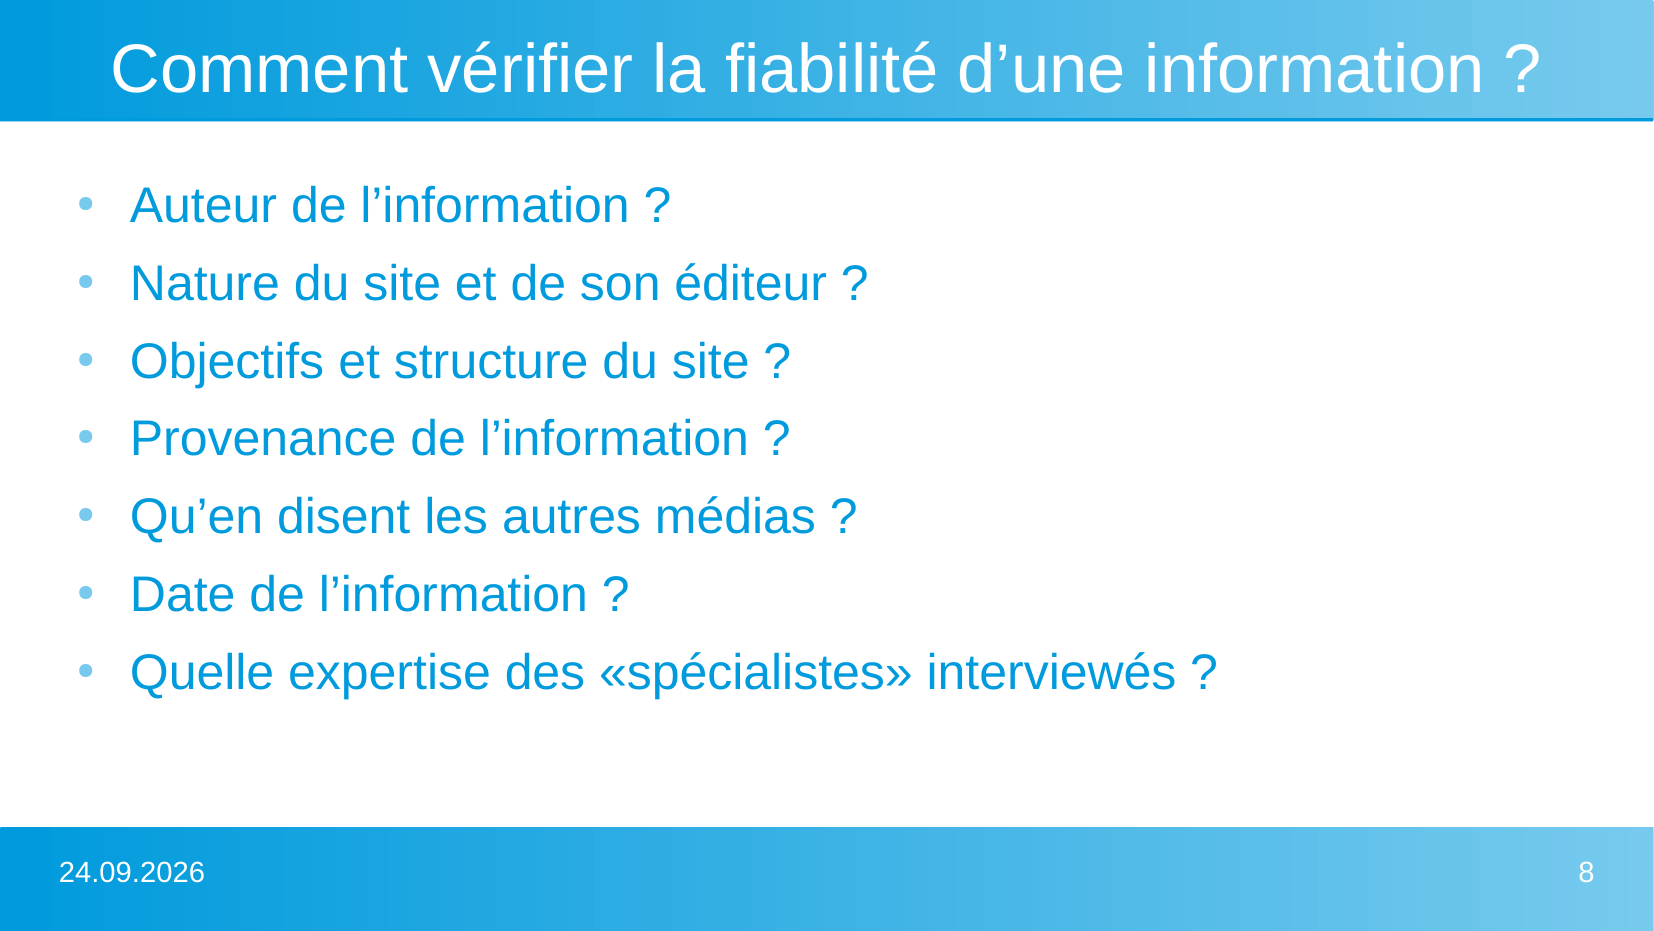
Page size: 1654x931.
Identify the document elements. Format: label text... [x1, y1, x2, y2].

list Auteur de l’information ? Nature du site et de son éditeur ? Objectifs et structure du site ? Provenance de l’information ? Qu’en disent les autres médias ? Date de l’information ? Quelle expertise des «spécialistes» interviewés ? [59, 177, 1595, 768]
title Comment vérifier la fiabilité d’une information ? [59, 29, 1595, 108]
